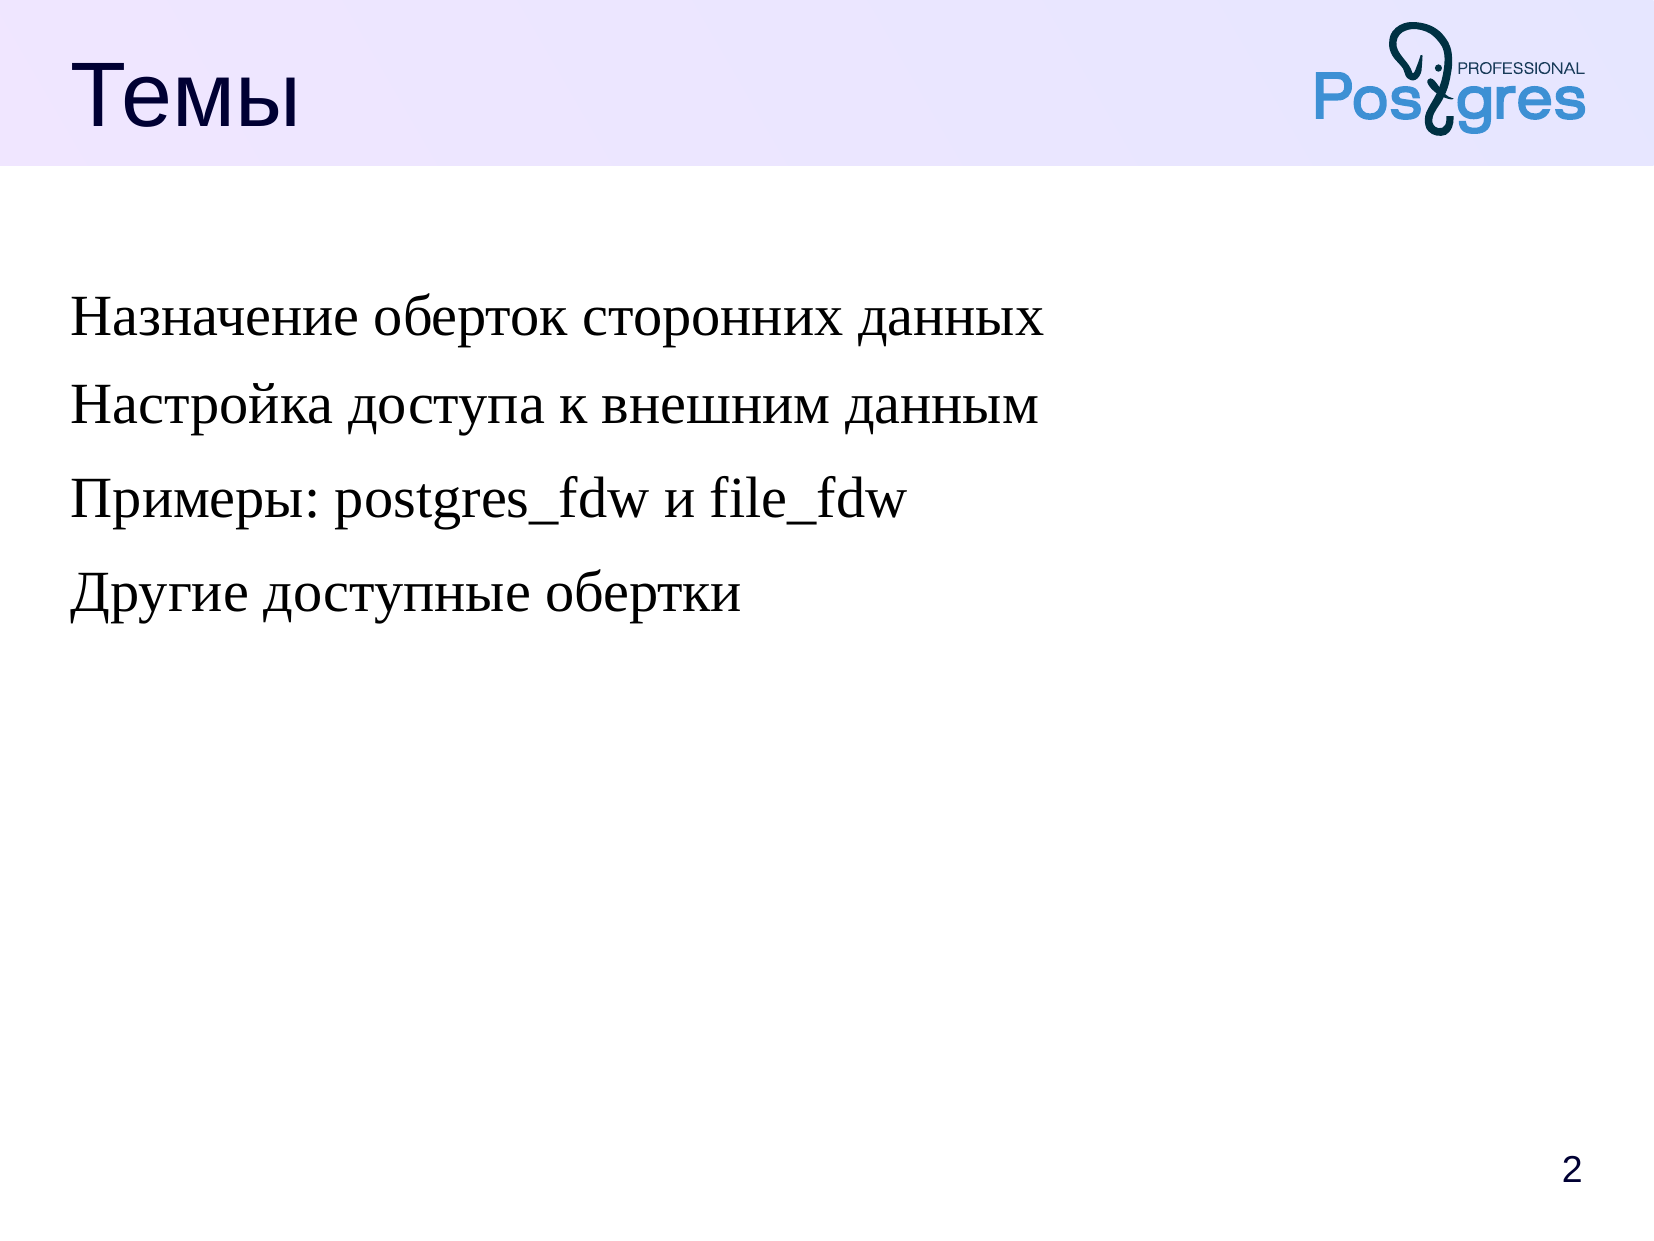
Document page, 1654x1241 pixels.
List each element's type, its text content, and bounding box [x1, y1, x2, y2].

title Темы [70, 43, 1241, 147]
list Назначение оберток сторонних данных Настройка доступа к внешним данным Примеры: postgres_fdw и file_fdw Другие доступные обертки [70, 283, 1583, 1141]
